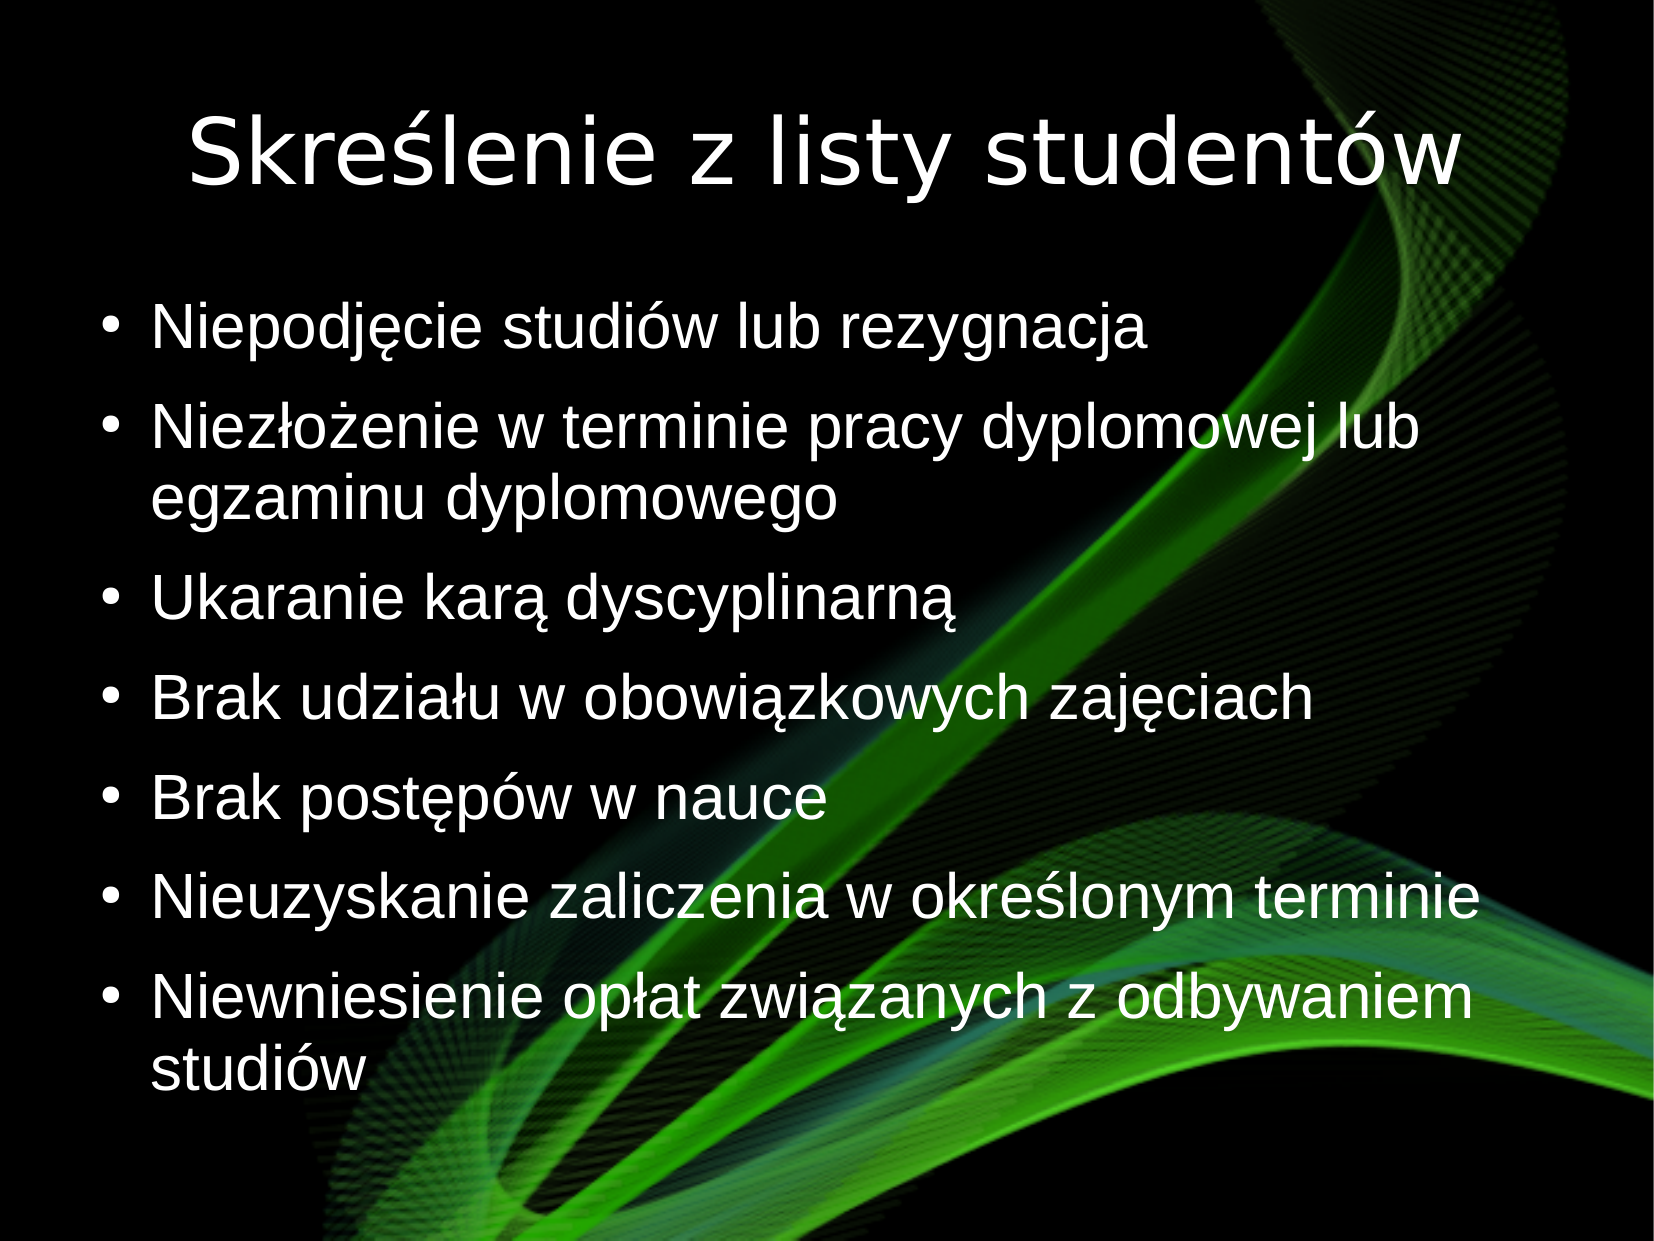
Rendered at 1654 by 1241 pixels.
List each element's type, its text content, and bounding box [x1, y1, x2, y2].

list Niepodjęcie studiów lub rezygnacja Niezłożenie w terminie pracy dyplomowej lub egzaminu dyplomowego Ukaranie karą dyscyplinarną Brak udziału w obowiązkowych zajęciach Brak postępów w nauce Nieuzyskanie zaliczenia w określonym terminie Niewniesienie opłat związanych z odbywaniem studiów [82, 290, 1571, 1109]
title Skreślenie z listy studentów [82, 49, 1571, 257]
picture [0, 0, 1654, 1241]
